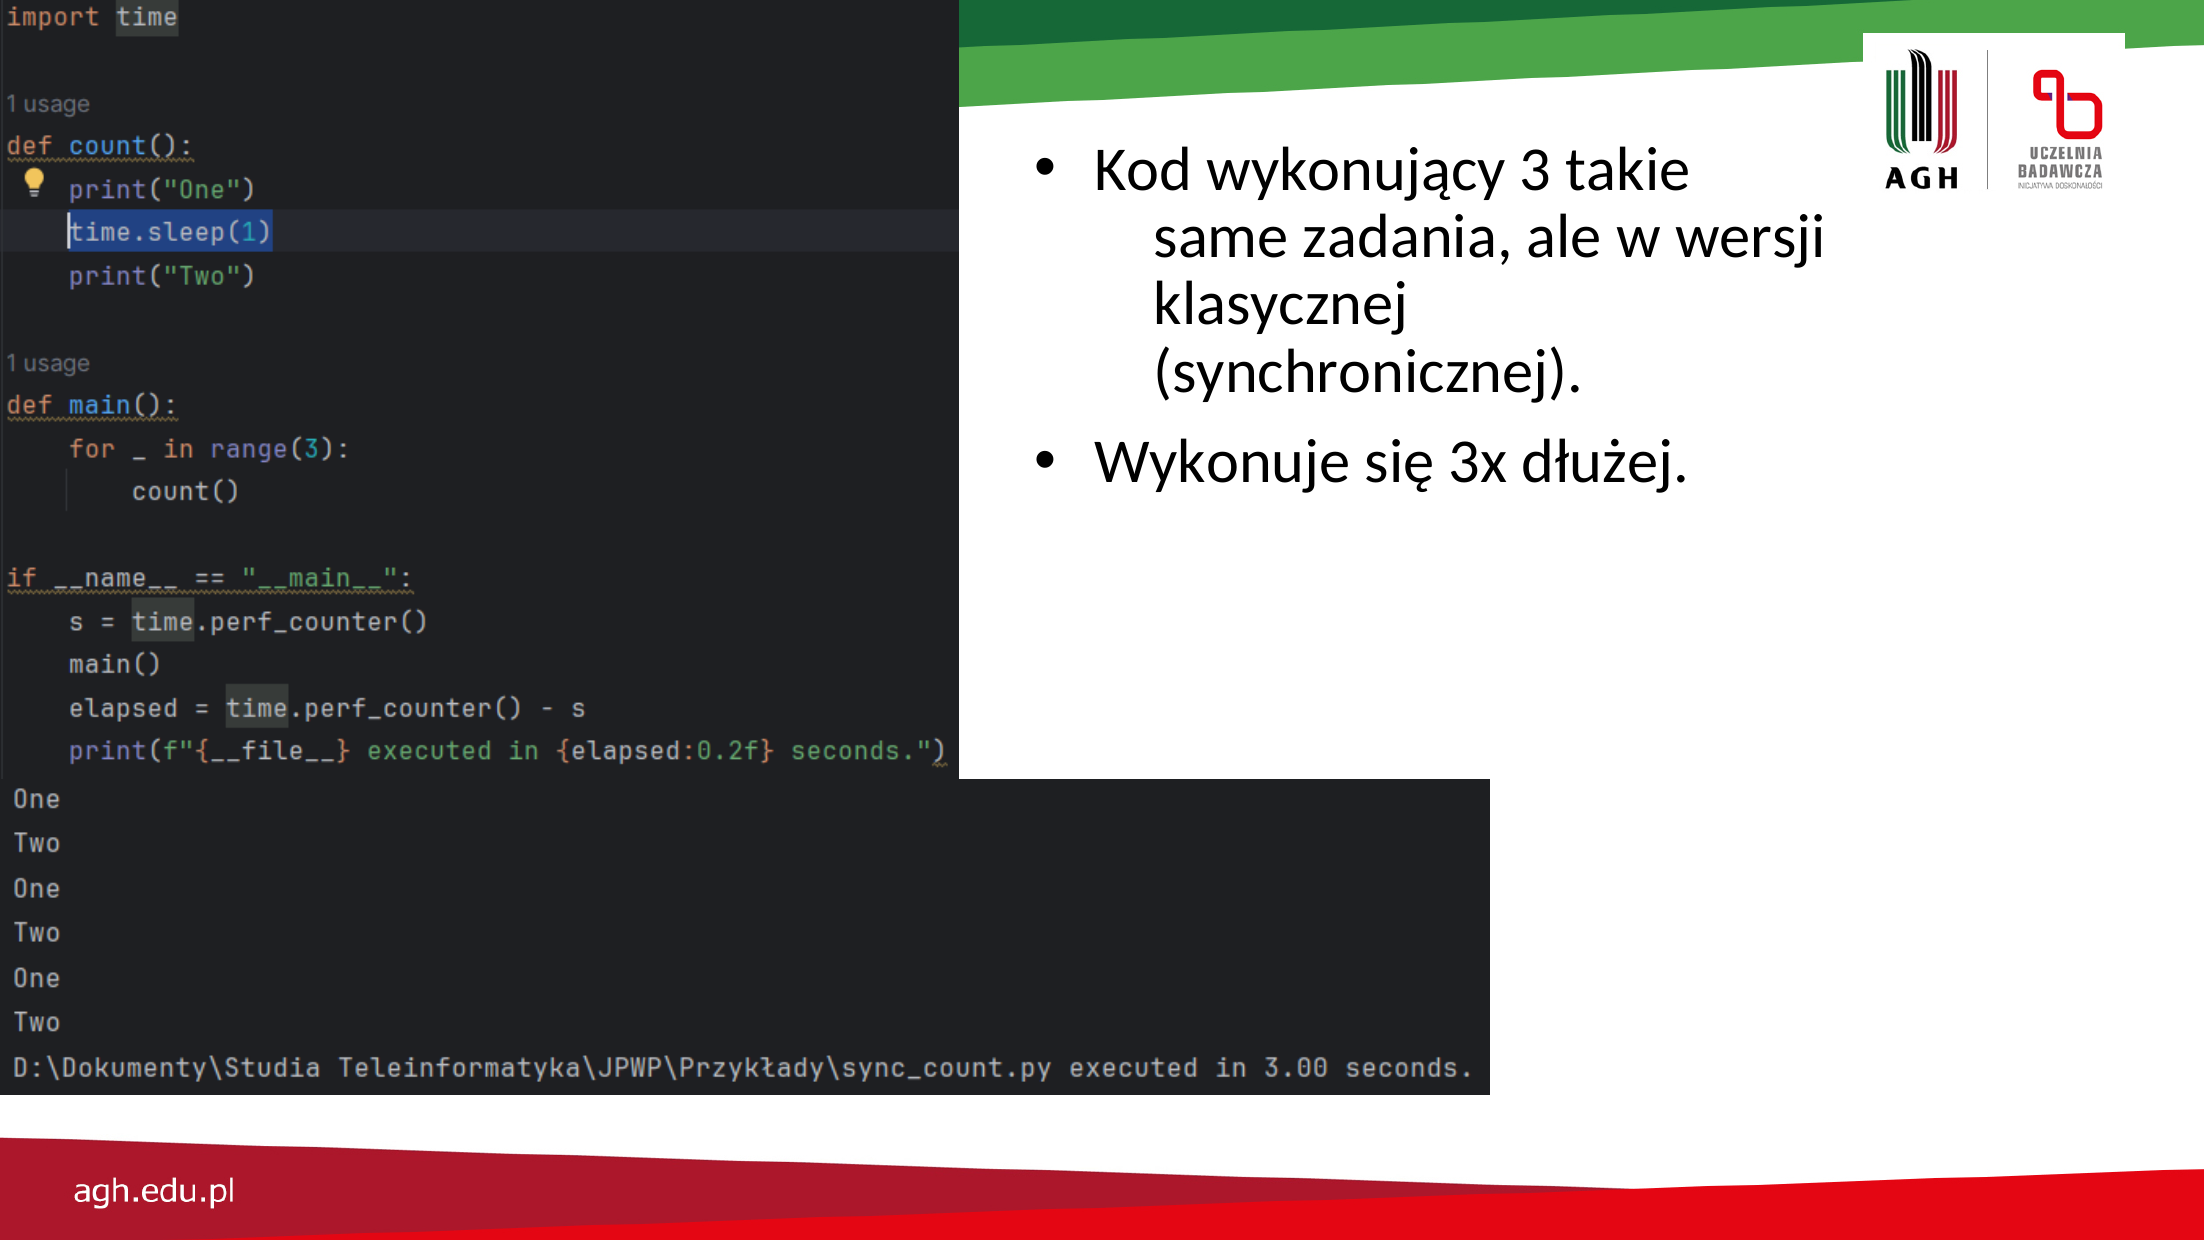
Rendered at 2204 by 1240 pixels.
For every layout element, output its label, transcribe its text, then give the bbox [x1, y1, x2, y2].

picture [0, 0, 959, 779]
list Kod wykonujący 3 takie same zadania, ale w wersji klasycznej (synchronicznej). Wykonuje się 3x dłużej. [1020, 128, 1846, 916]
picture [0, 780, 1490, 1096]
